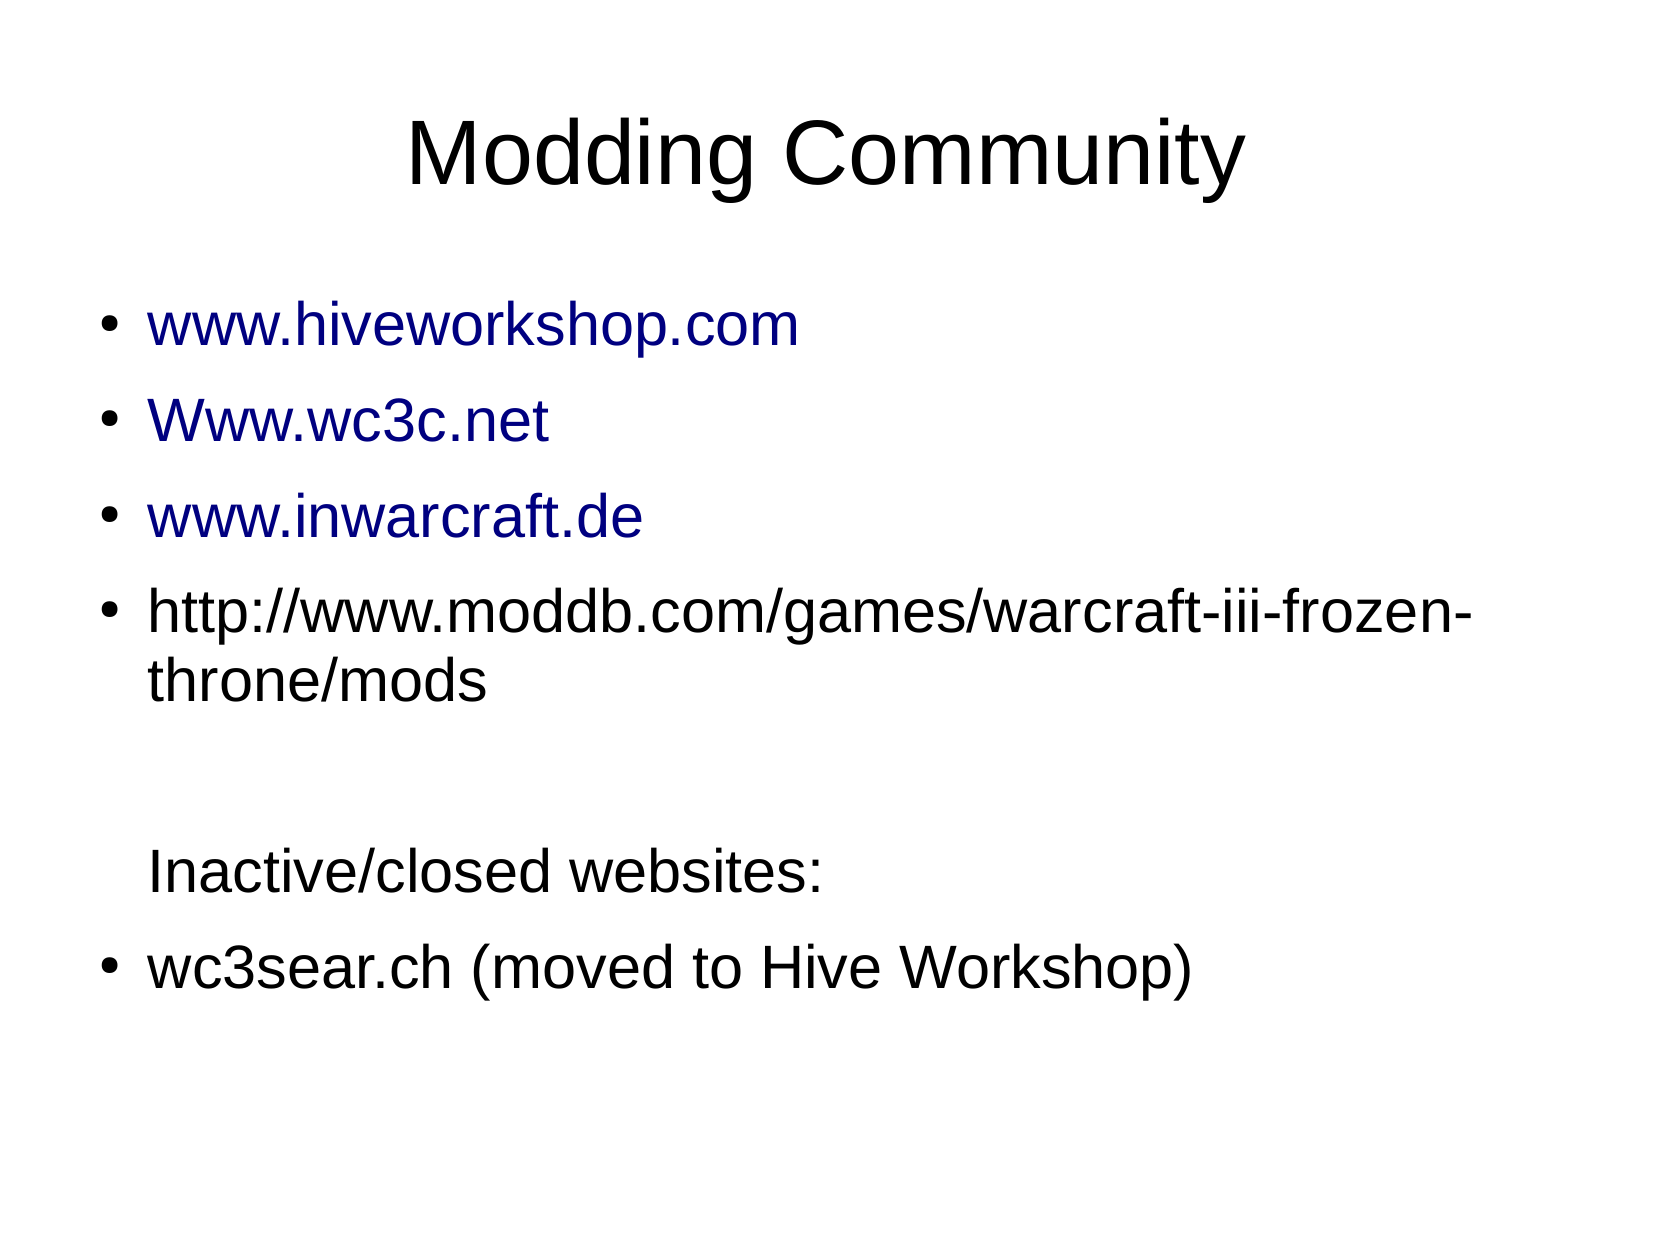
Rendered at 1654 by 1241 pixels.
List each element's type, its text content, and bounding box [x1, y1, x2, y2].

list www.hiveworkshop.com Www.wc3c.net www.inwarcraft.de http://www.moddb.com/games/warcraft-iii-frozen-throne/mods Inactive/closed websites: wc3sear.ch (moved to Hive Workshop) [82, 290, 1571, 1010]
title Modding Community [82, 49, 1571, 257]
